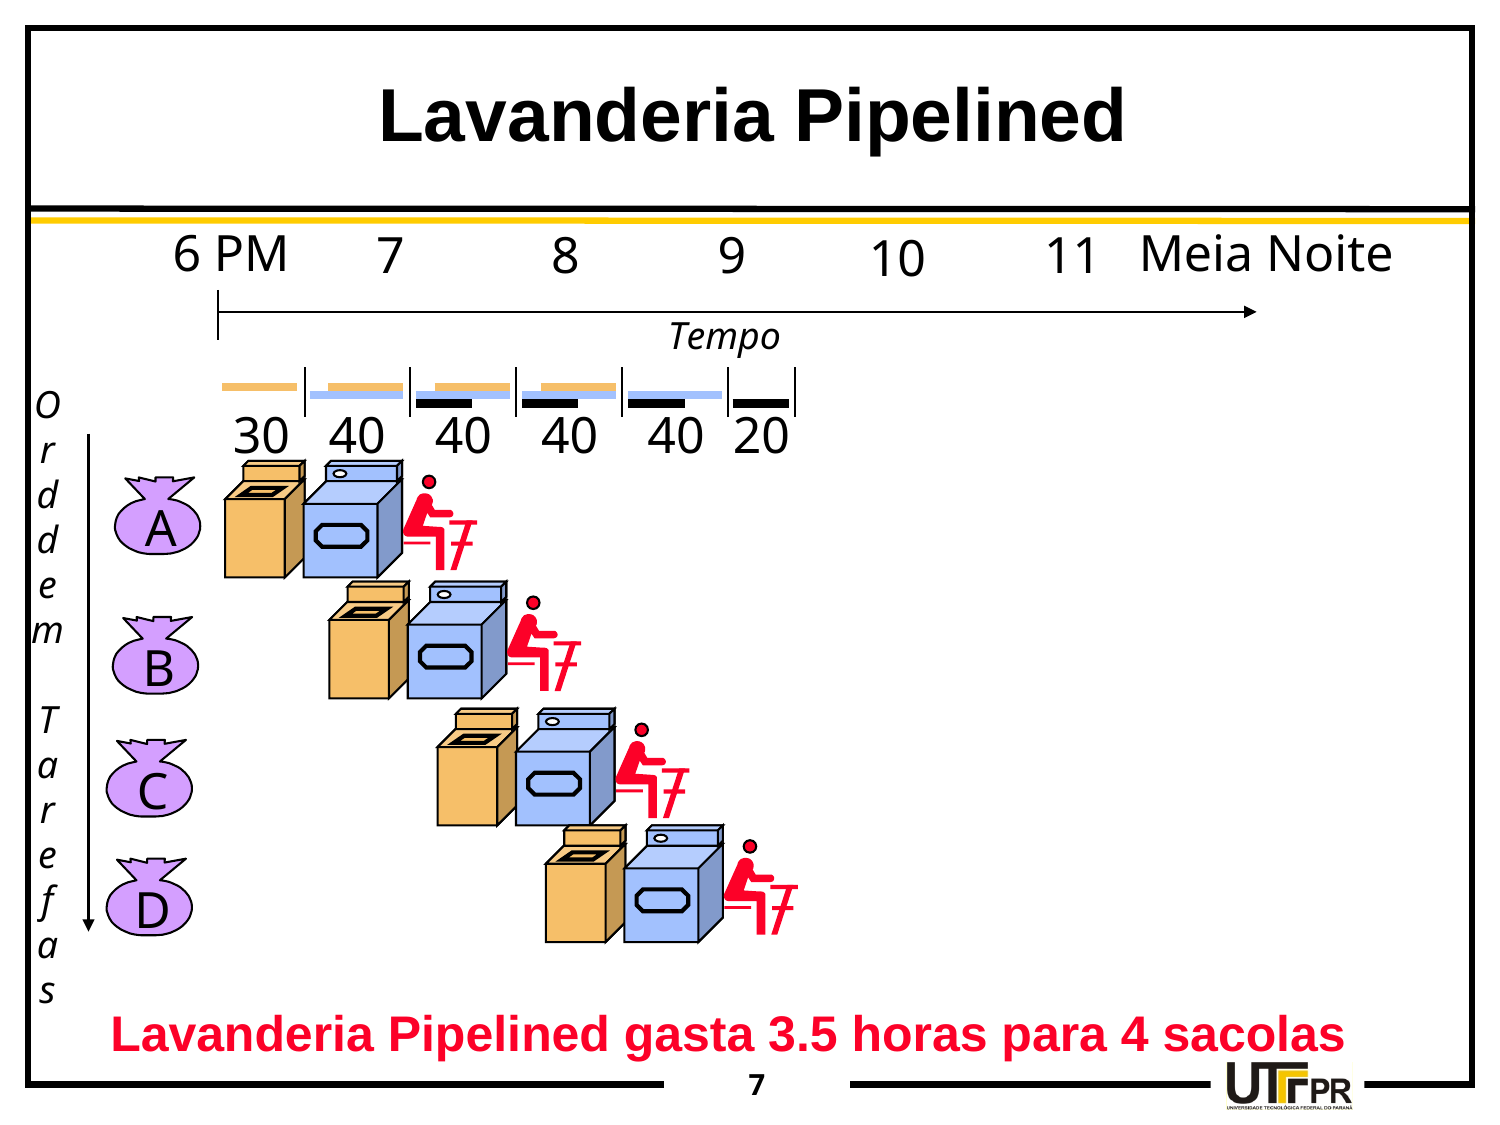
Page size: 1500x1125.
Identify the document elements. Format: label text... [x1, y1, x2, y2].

picture [1226, 1072, 1353, 1110]
text_box 40 [632, 395, 717, 471]
text_box [106, 766, 121, 811]
text_box 8 [536, 216, 595, 292]
text_box 10 [854, 218, 941, 294]
text_box [116, 739, 186, 752]
text_box [112, 643, 127, 688]
text_box [116, 858, 186, 870]
text_box [616, 789, 643, 793]
text_box [191, 649, 199, 682]
text_box [184, 771, 192, 806]
text_box [241, 487, 283, 496]
text_box [453, 735, 496, 743]
text_box 11 [1029, 216, 1117, 292]
text_box 6 PM [157, 214, 305, 290]
text_box Tempo [653, 305, 796, 365]
text_box [125, 477, 195, 489]
text_box C [121, 752, 184, 827]
list Lavanderia Pipelined gasta 3.5 horas para 4 sacolas [99, 1007, 1430, 1072]
text_box 40 [420, 395, 507, 471]
text_box 9 [702, 216, 762, 292]
text_box 40 [526, 395, 613, 471]
text_box [114, 503, 130, 549]
text_box [562, 852, 604, 860]
text_box [106, 886, 119, 929]
text_box [186, 892, 192, 923]
text_box [553, 641, 582, 692]
text_box [225, 460, 403, 578]
text_box [545, 825, 775, 943]
text_box [403, 493, 454, 571]
text_box [422, 475, 436, 489]
text_box 40 [313, 395, 401, 471]
text_box [743, 840, 757, 853]
text_box [403, 541, 431, 545]
text_box A [130, 489, 192, 565]
text_box 20 [717, 395, 805, 471]
text_box 30 [218, 395, 305, 471]
title Lavanderia Pipelined [29, 73, 1477, 168]
text_box [449, 520, 478, 571]
text_box [527, 596, 540, 610]
text_box [123, 617, 193, 629]
text_box [770, 884, 798, 935]
text_box [661, 768, 690, 819]
text_box Meia Noite [1123, 214, 1409, 290]
text_box [192, 508, 201, 544]
text_box [635, 723, 648, 737]
text_box D [119, 870, 186, 946]
text_box [329, 581, 558, 699]
text_box [345, 608, 387, 616]
text_box B [127, 629, 191, 704]
text_box [437, 708, 666, 826]
text_box 7 [361, 216, 420, 292]
text_box O r d d e m T a r e f a s [16, 373, 79, 1019]
